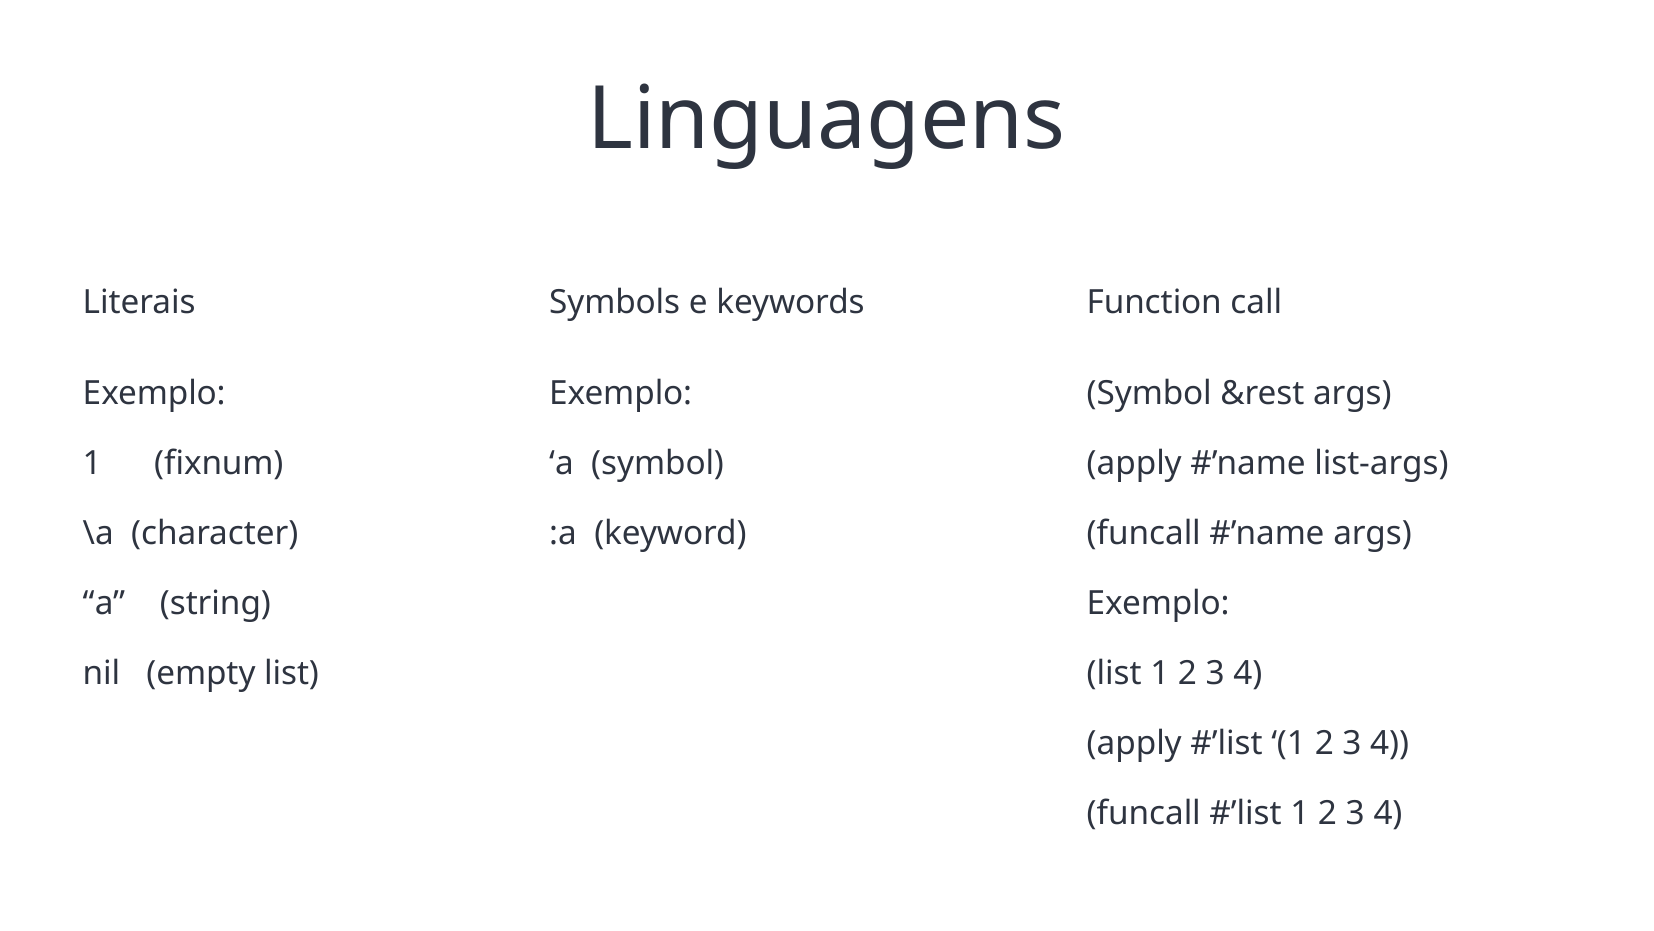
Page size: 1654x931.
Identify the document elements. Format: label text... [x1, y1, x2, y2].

text_box Literais Exemplo: 1 (fixnum) \a (character) “a” (string) nil (empty list) [82, 278, 488, 685]
subtitle Symbols e keywords Exemplo: ‘a (symbol) :a (keyword) [549, 278, 955, 547]
title Linguagens [82, 37, 1571, 193]
text_box Function call (Symbol &rest args) (apply #’name list-args) (funcall #’name args) Exemplo: (list 1 2 3 4) (apply #’list ‘(1 2 3 4)) (funcall #’list 1 2 3 4) [1086, 278, 1492, 822]
